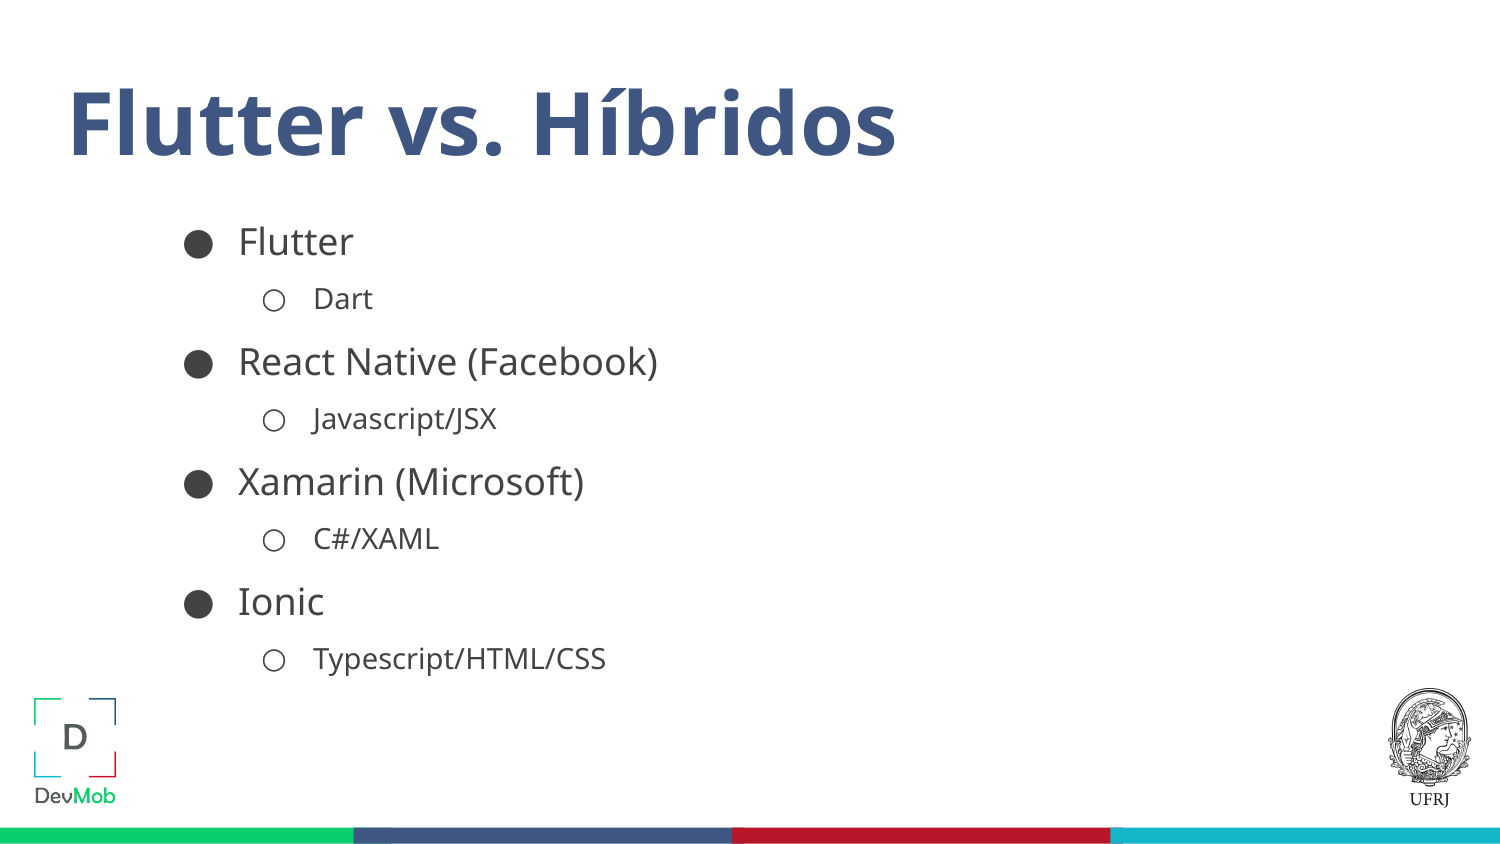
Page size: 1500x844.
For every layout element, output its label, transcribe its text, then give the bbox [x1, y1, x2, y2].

picture [1388, 688, 1471, 808]
list Flutter Dart React Native (Facebook) Javascript/JSX Xamarin (Microsoft) C#/XAML Ionic Typescript/HTML/CSS [148, 180, 1304, 752]
picture [34, 698, 116, 808]
title Flutter vs. Híbridos [51, 51, 1449, 189]
